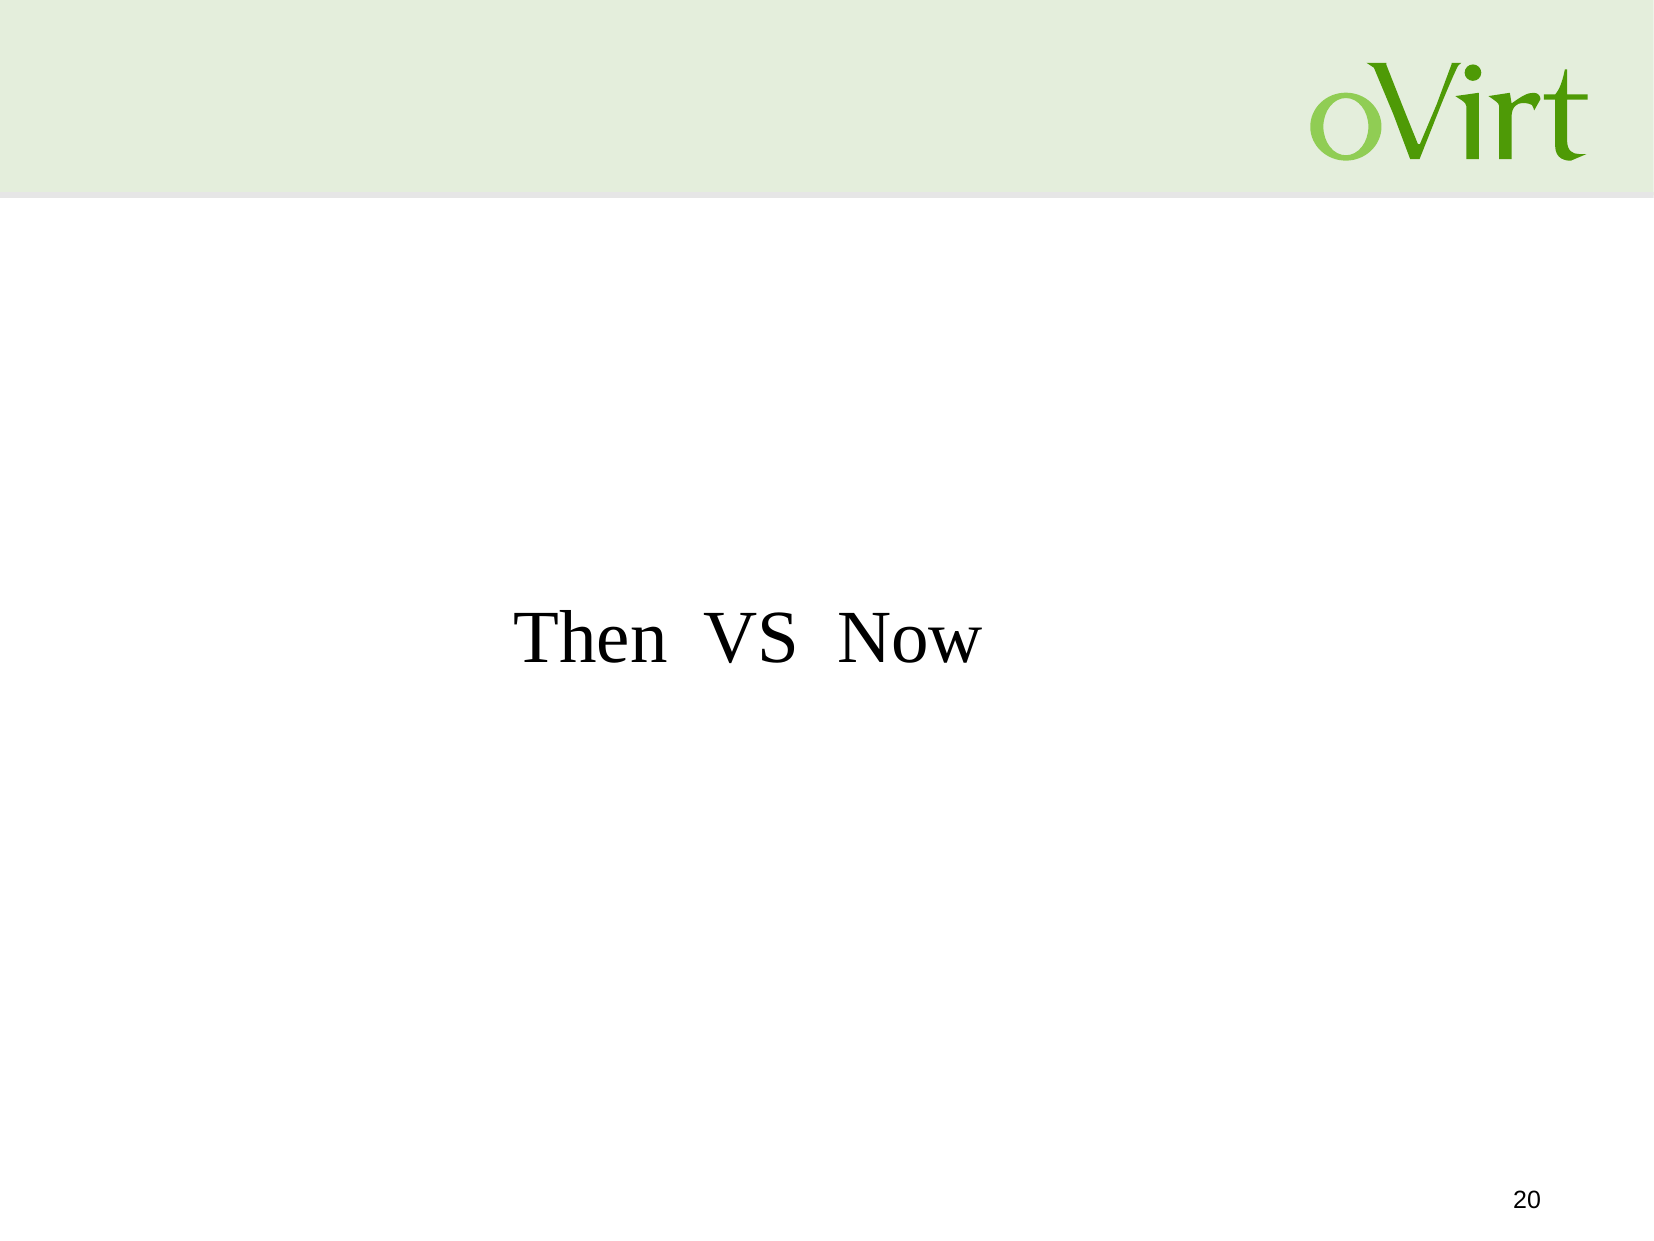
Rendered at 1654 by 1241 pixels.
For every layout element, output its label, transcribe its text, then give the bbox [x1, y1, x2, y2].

list Then VS Now [453, 596, 1388, 692]
